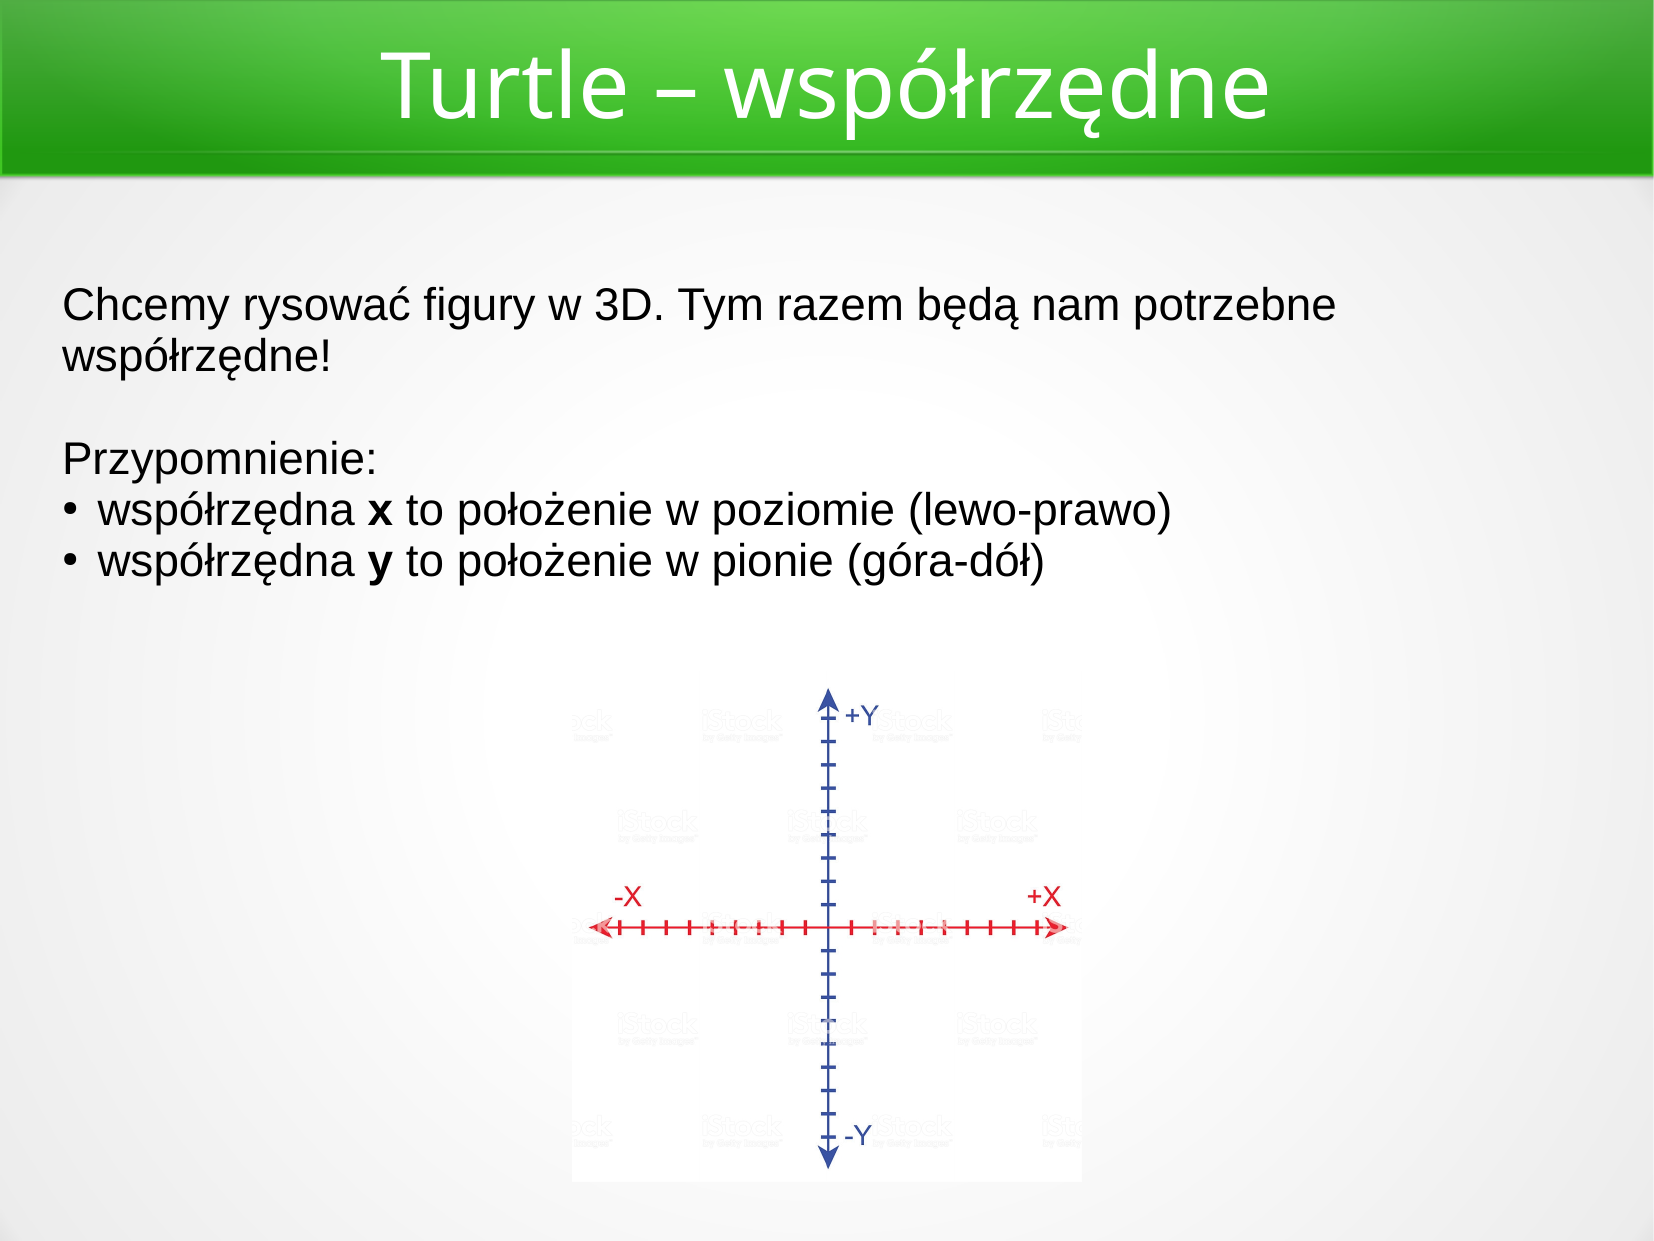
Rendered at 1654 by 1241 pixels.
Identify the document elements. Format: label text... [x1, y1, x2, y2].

text_box Chcemy rysować figury w 3D. Tym razem będą nam potrzebne współrzędne! Przypomnienie: współrzędna x to położenie w poziomie (lewo-prawo) współrzędna y to położenie w pionie (góra-dół) [47, 271, 1595, 1004]
title Turtle – współrzędne [82, 11, 1571, 154]
picture [0, 0, 1654, 1241]
